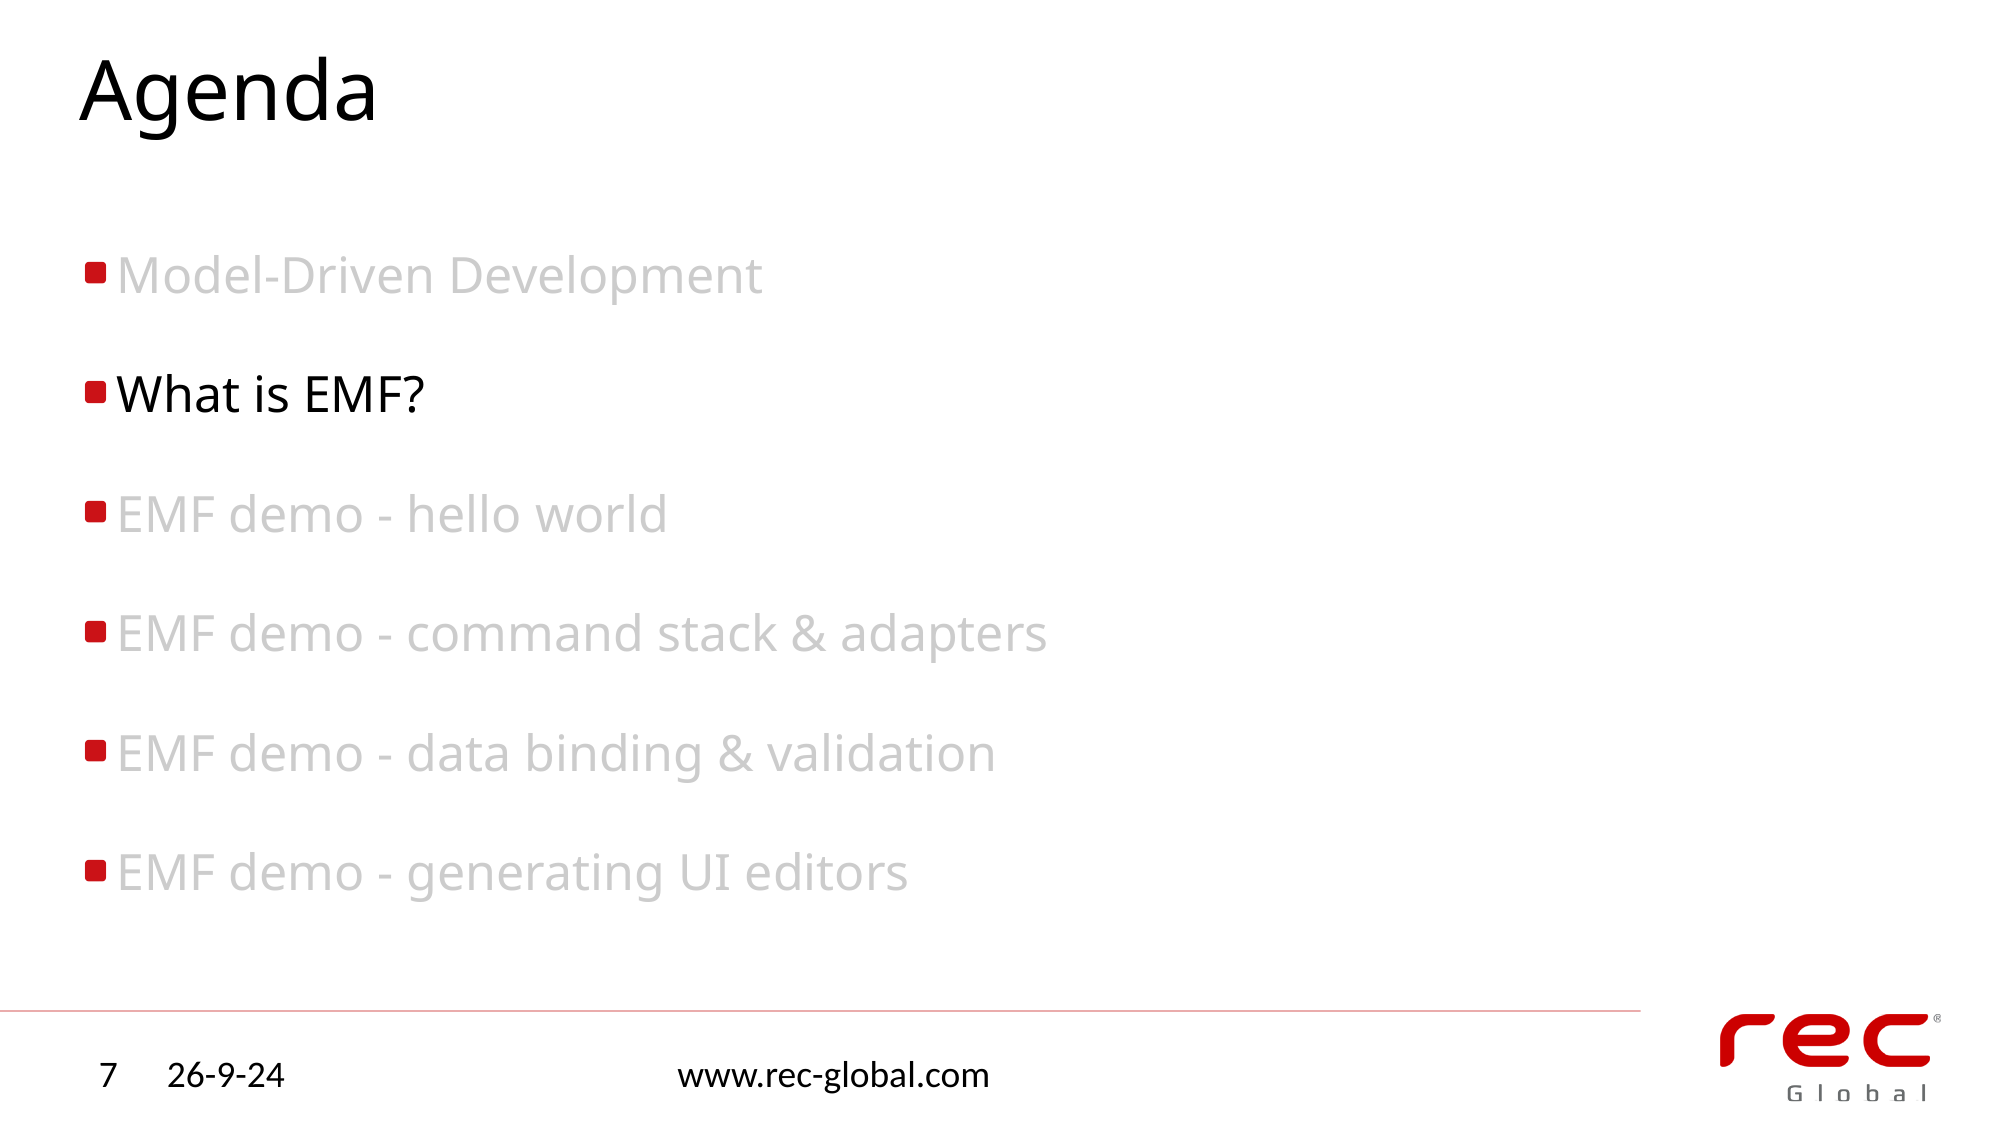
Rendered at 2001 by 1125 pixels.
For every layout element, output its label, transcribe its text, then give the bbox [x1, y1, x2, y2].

slide_number <numer> [64, 1042, 152, 1103]
footer www.rec-global.com [662, 1042, 1338, 1103]
title Agenda [64, 0, 1934, 188]
list Model-Driven Development What is EMF? EMF demo - hello world EMF demo - command stack & adapters EMF demo - data binding & validation EMF demo - generating UI editors [64, 205, 1934, 1011]
slide_number 15-11-25 [152, 1042, 327, 1103]
picture [1720, 1014, 1941, 1102]
